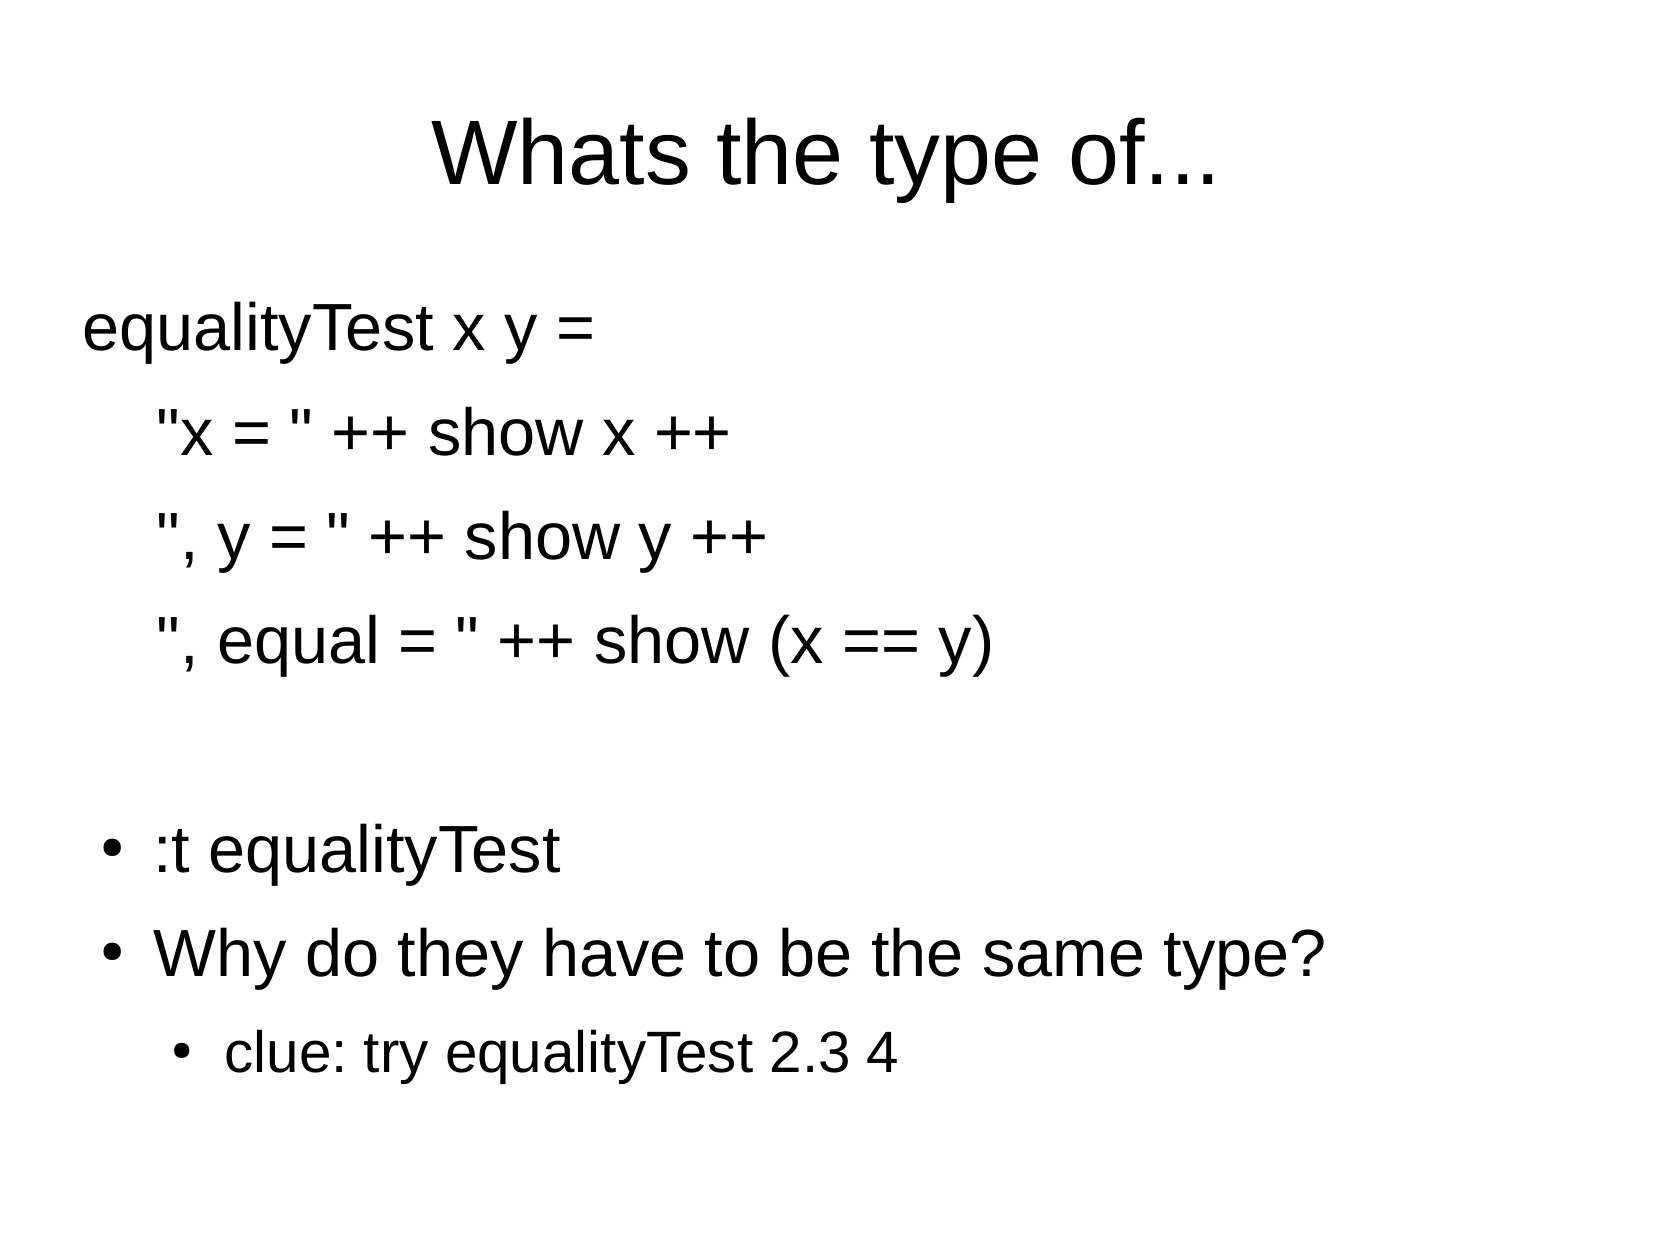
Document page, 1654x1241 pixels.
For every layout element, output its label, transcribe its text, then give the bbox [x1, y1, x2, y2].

title Whats the type of... [82, 56, 1571, 250]
list equalityTest x y = "x = " ++ show x ++ ", y = " ++ show y ++ ", equal = " ++ show (x == y) :t equalityTest Why do they have to be the same type? clue: try equalityTest 2.3 4 [82, 290, 1571, 1094]
